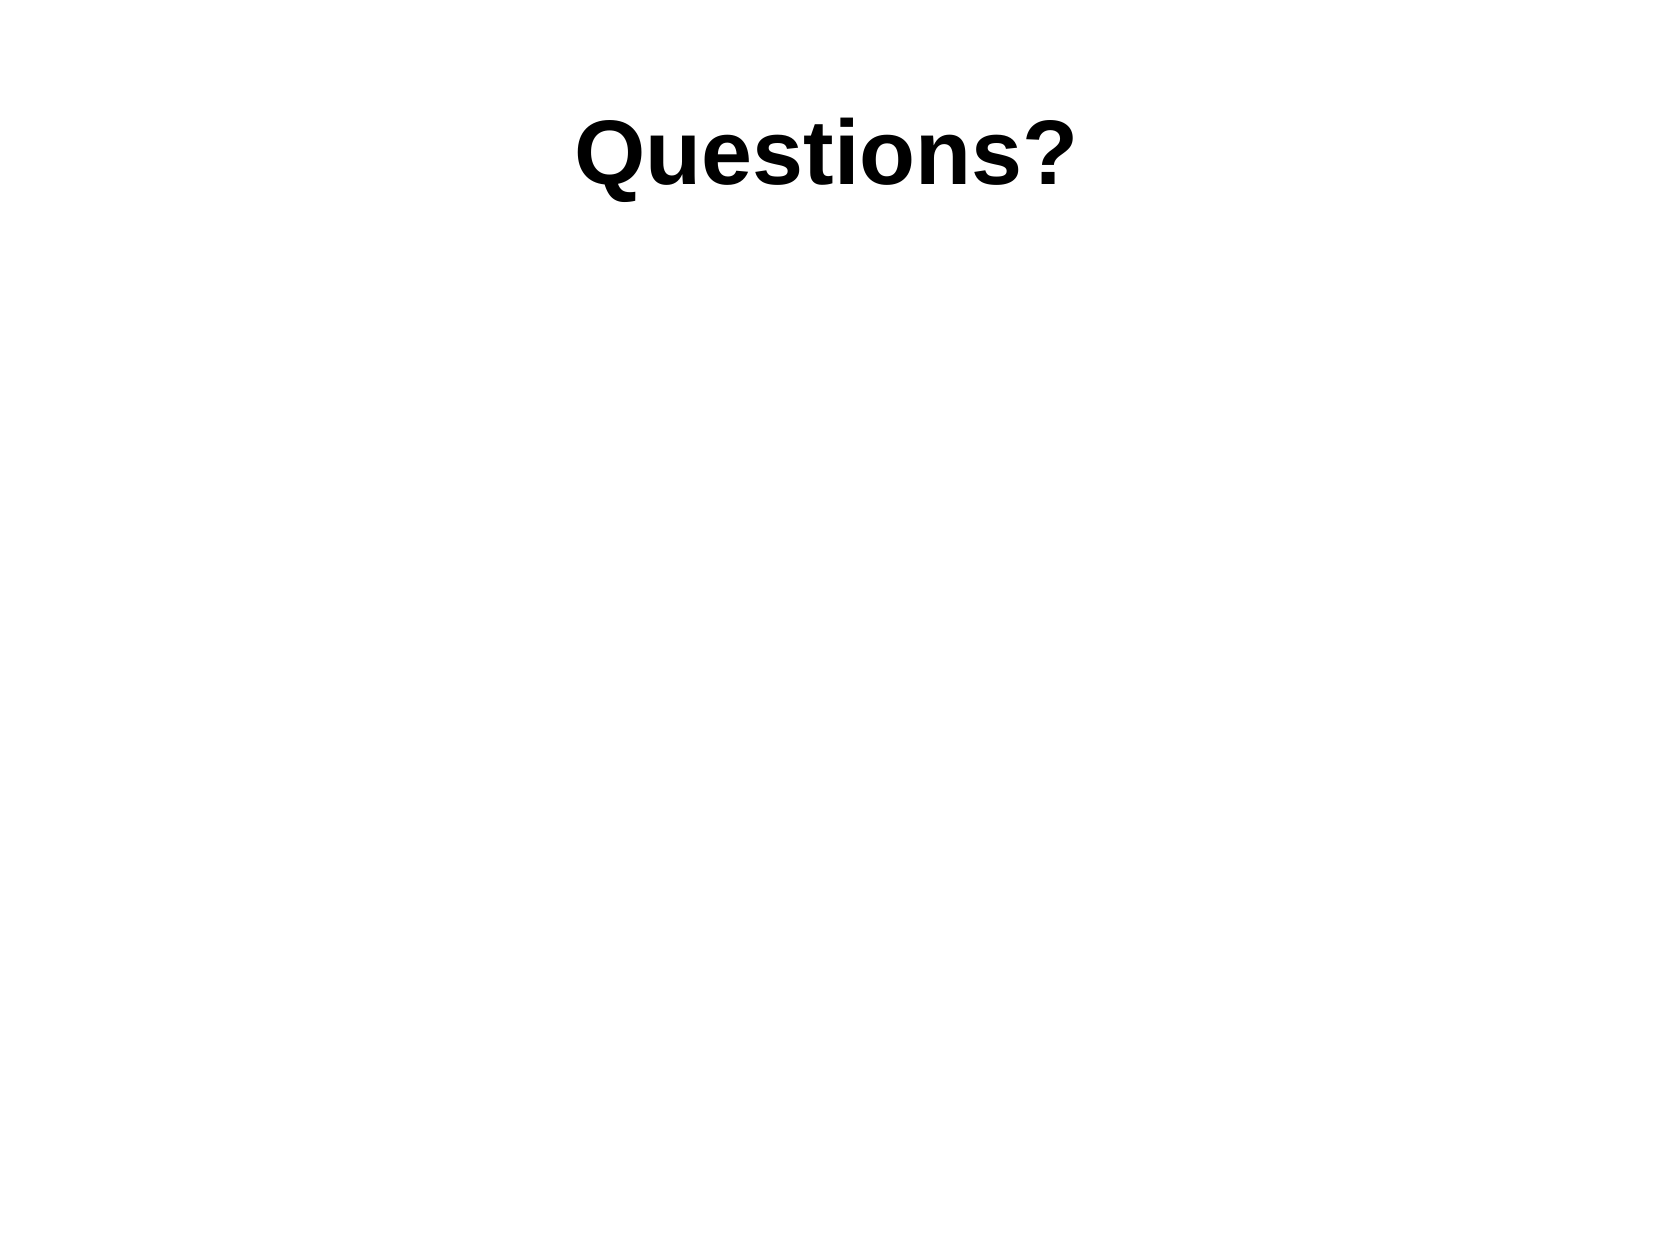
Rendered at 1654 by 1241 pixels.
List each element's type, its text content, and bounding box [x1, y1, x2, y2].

title Questions? [82, 49, 1571, 257]
